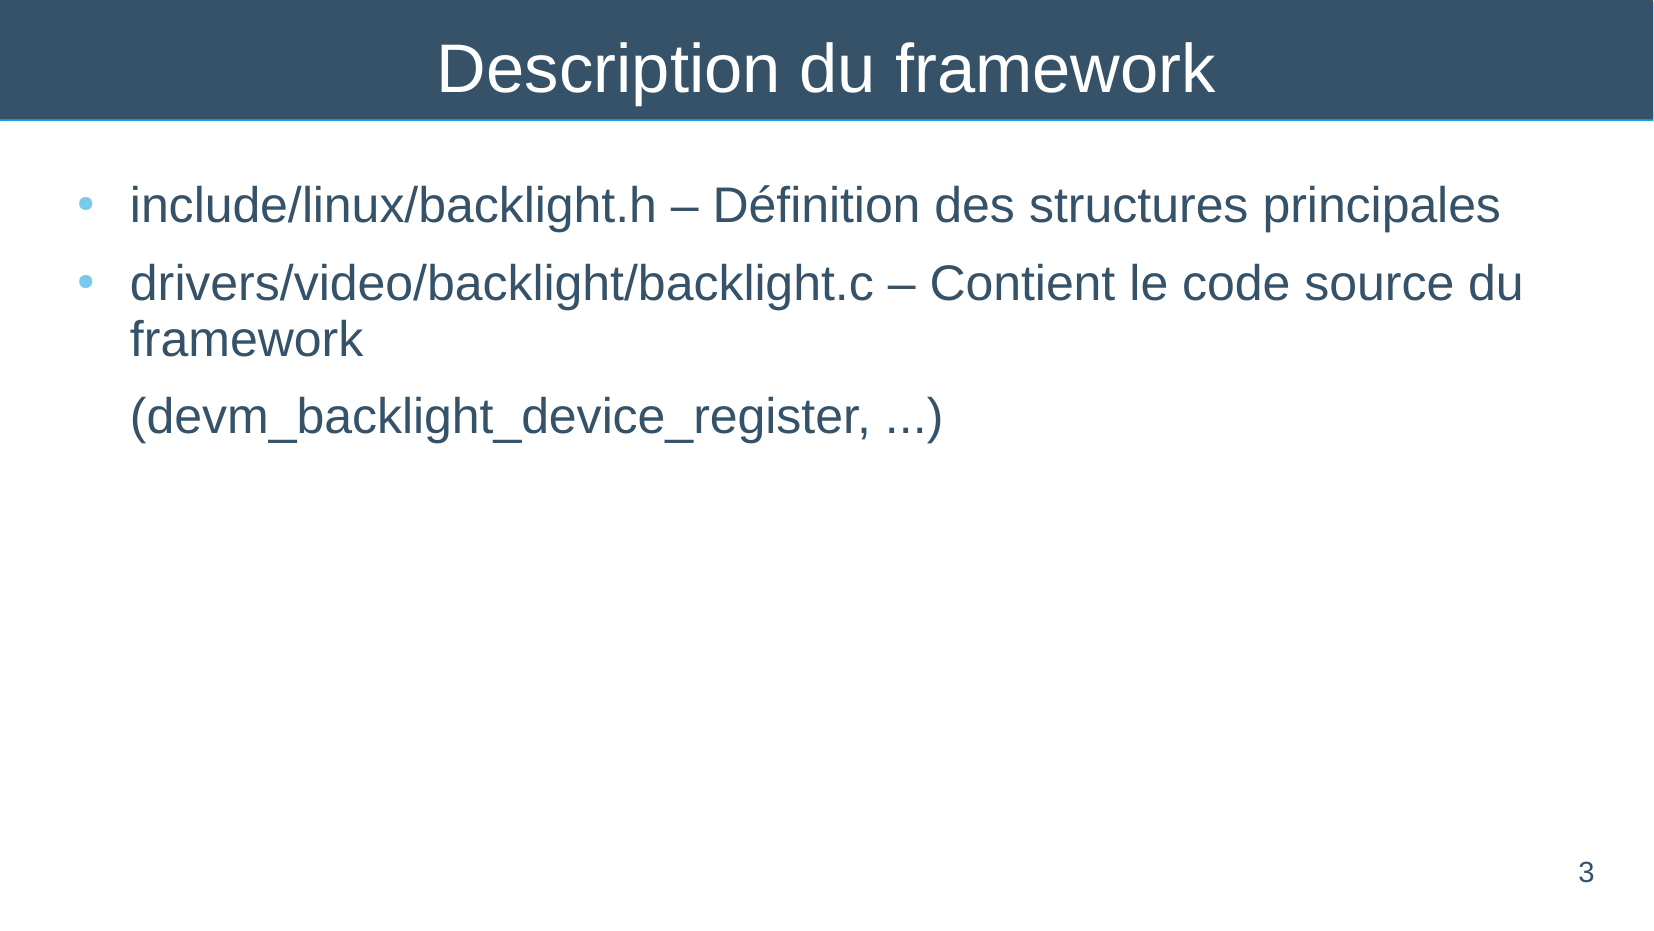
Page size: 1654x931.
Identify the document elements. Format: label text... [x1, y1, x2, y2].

list include/linux/backlight.h – Définition des structures principales drivers/video/backlight/backlight.c – Contient le code source du framework (devm_backlight_device_register, ...) [59, 177, 1595, 768]
title Description du framework [59, 29, 1595, 108]
